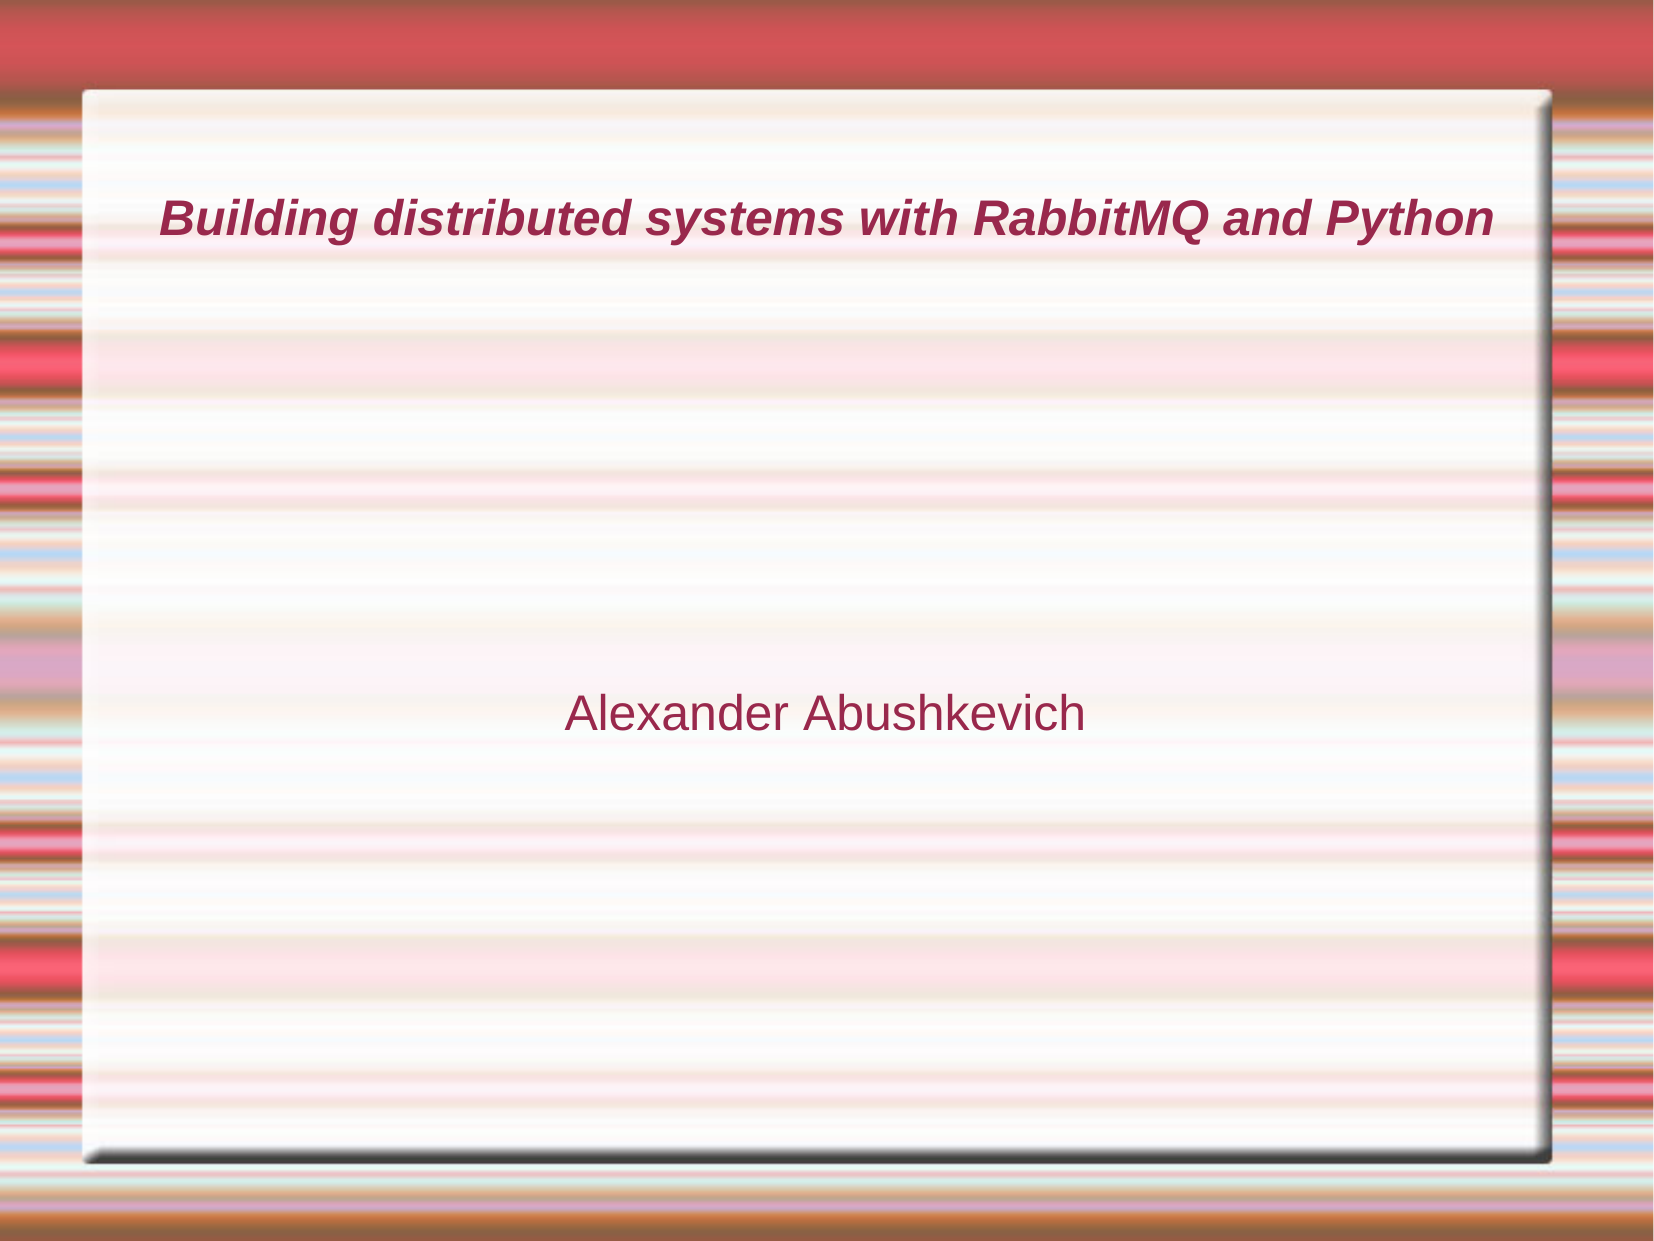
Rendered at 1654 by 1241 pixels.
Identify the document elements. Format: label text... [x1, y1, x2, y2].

picture [0, 0, 1654, 1241]
title Building distributed systems with RabbitMQ and Python [121, 114, 1534, 322]
subtitle Alexander Abushkevich [134, 350, 1516, 1133]
